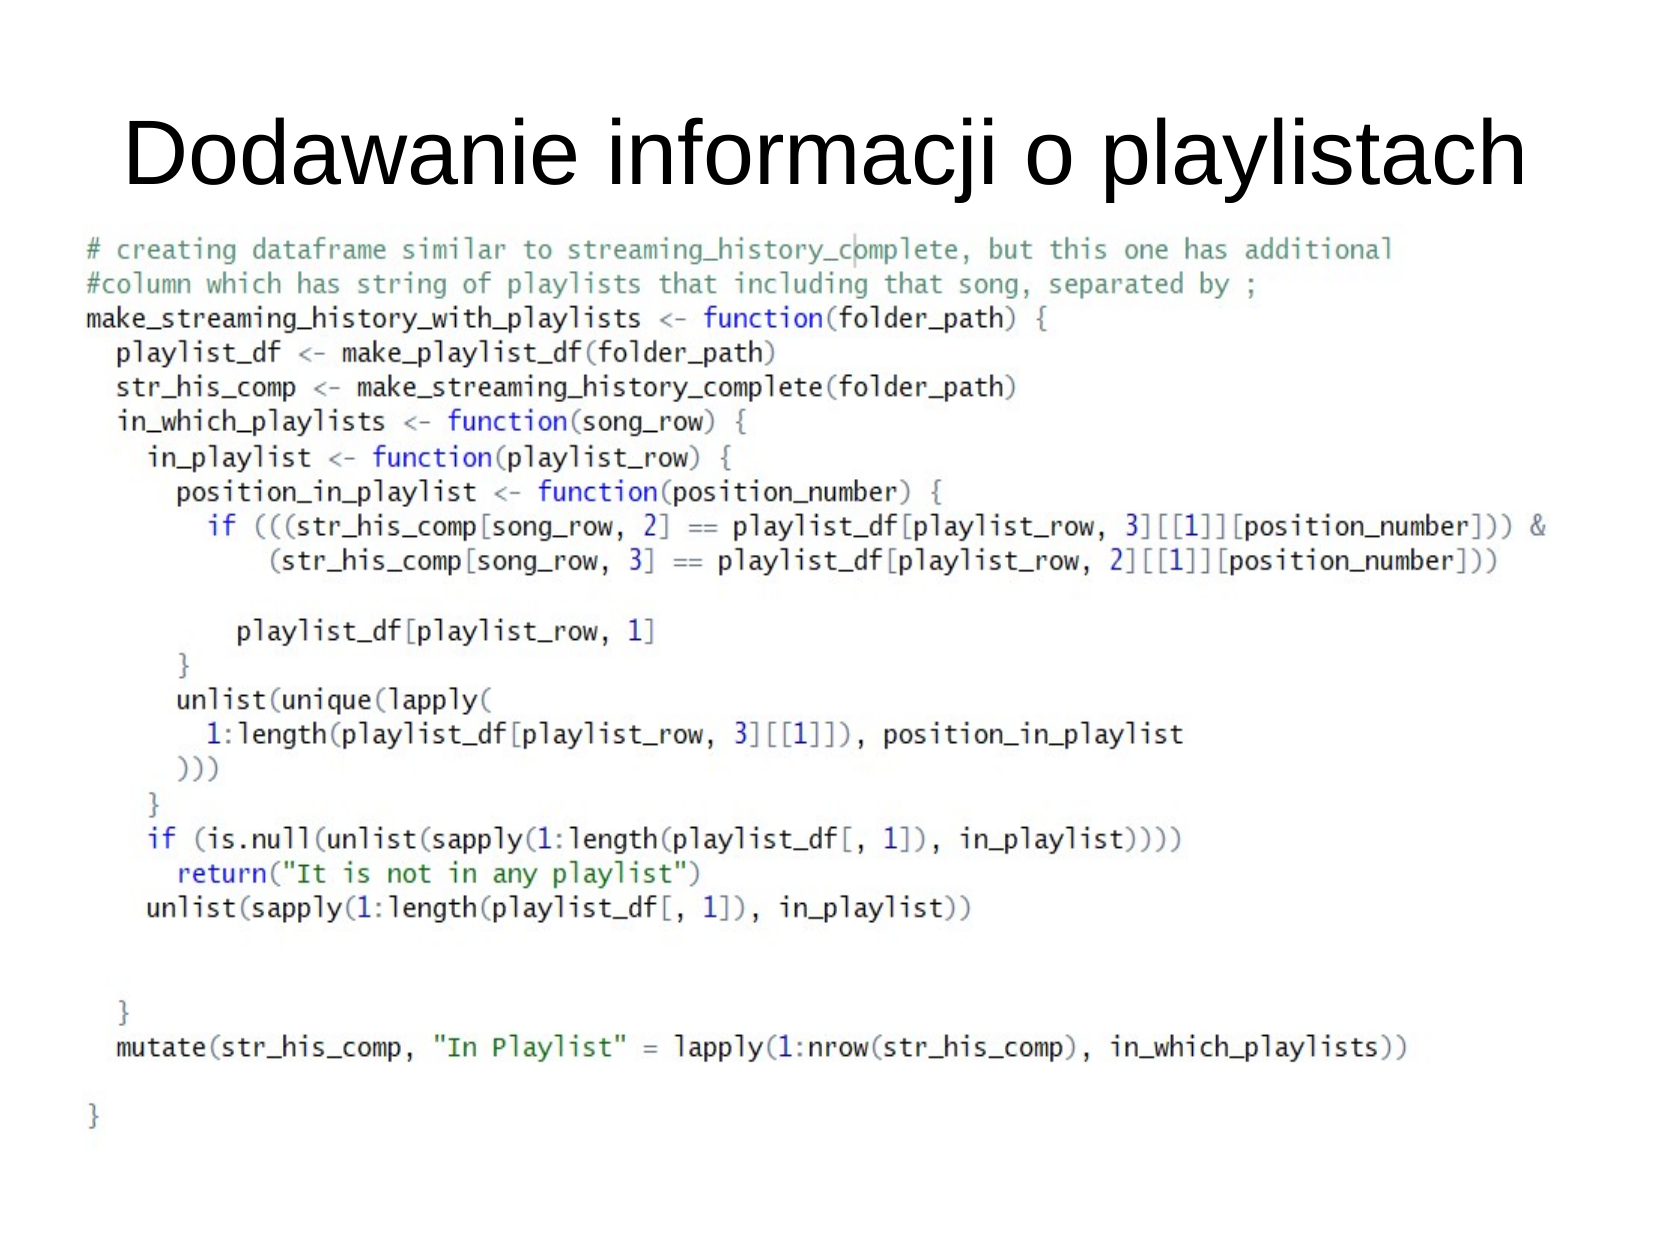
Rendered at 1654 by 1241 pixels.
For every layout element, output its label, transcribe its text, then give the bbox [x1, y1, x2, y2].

title Dodawanie informacji o playlistach [82, 49, 1571, 223]
picture [82, 223, 1571, 1158]
